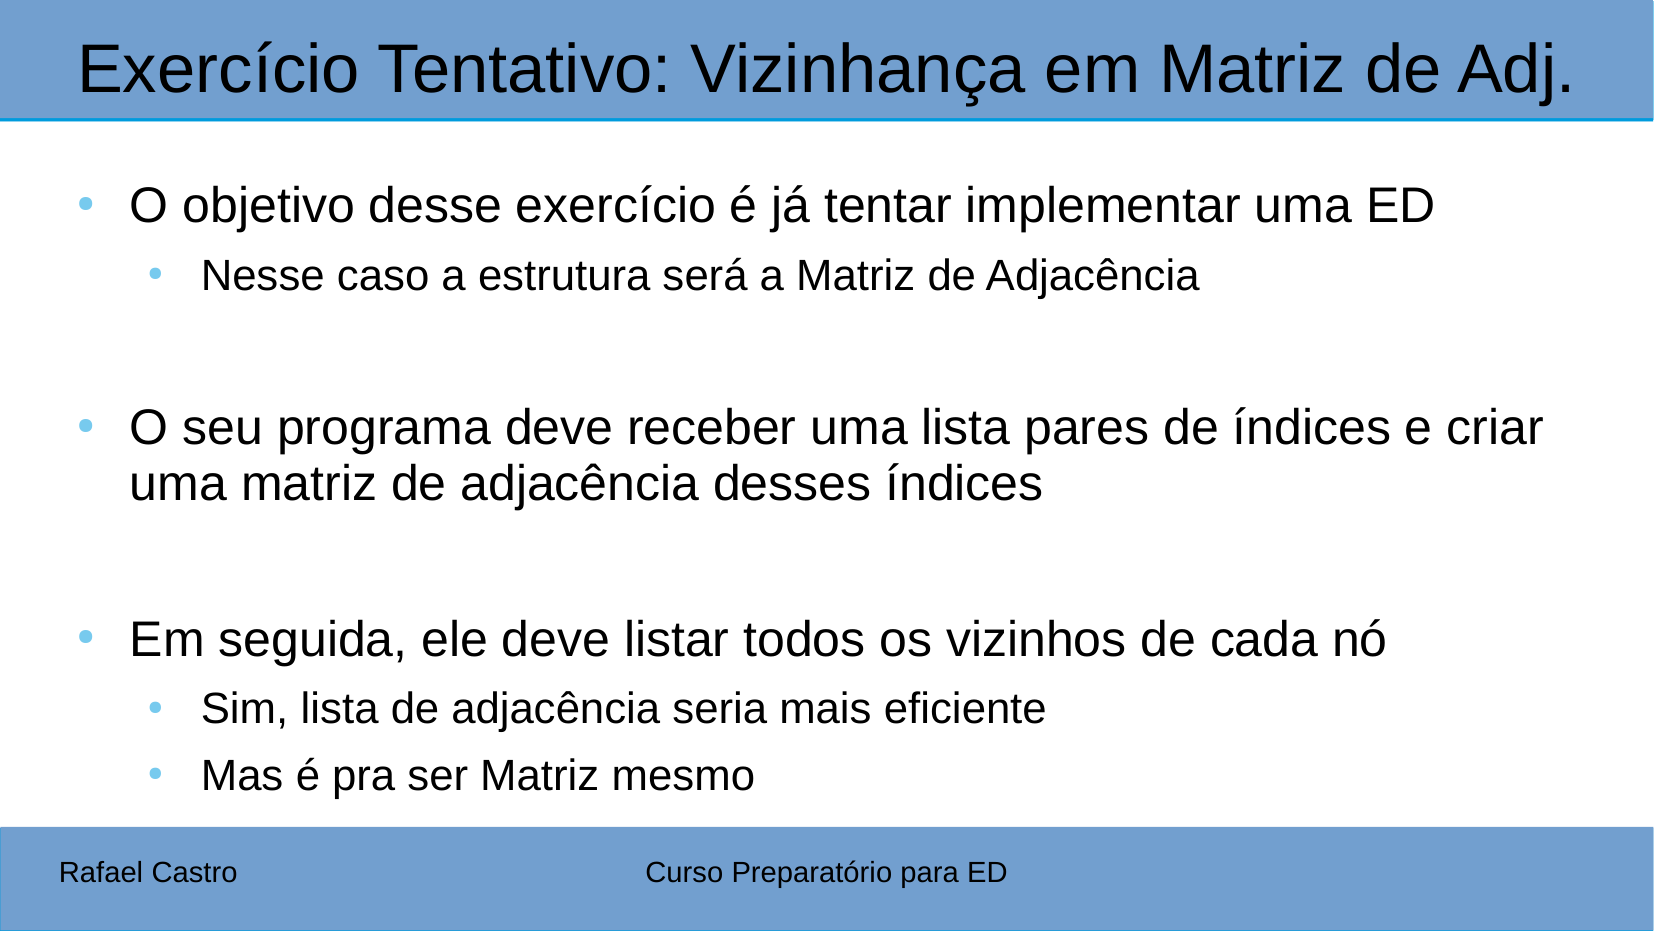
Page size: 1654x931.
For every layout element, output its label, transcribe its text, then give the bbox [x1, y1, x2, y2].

list O objetivo desse exercício é já tentar implementar uma ED Nesse caso a estrutura será a Matriz de Adjacência O seu programa deve receber uma lista pares de índices e criar uma matriz de adjacência desses índices Em seguida, ele deve listar todos os vizinhos de cada nó Sim, lista de adjacência seria mais eficiente Mas é pra ser Matriz mesmo [59, 177, 1595, 768]
title Exercício Tentativo: Vizinhança em Matriz de Adj. [59, 29, 1595, 108]
